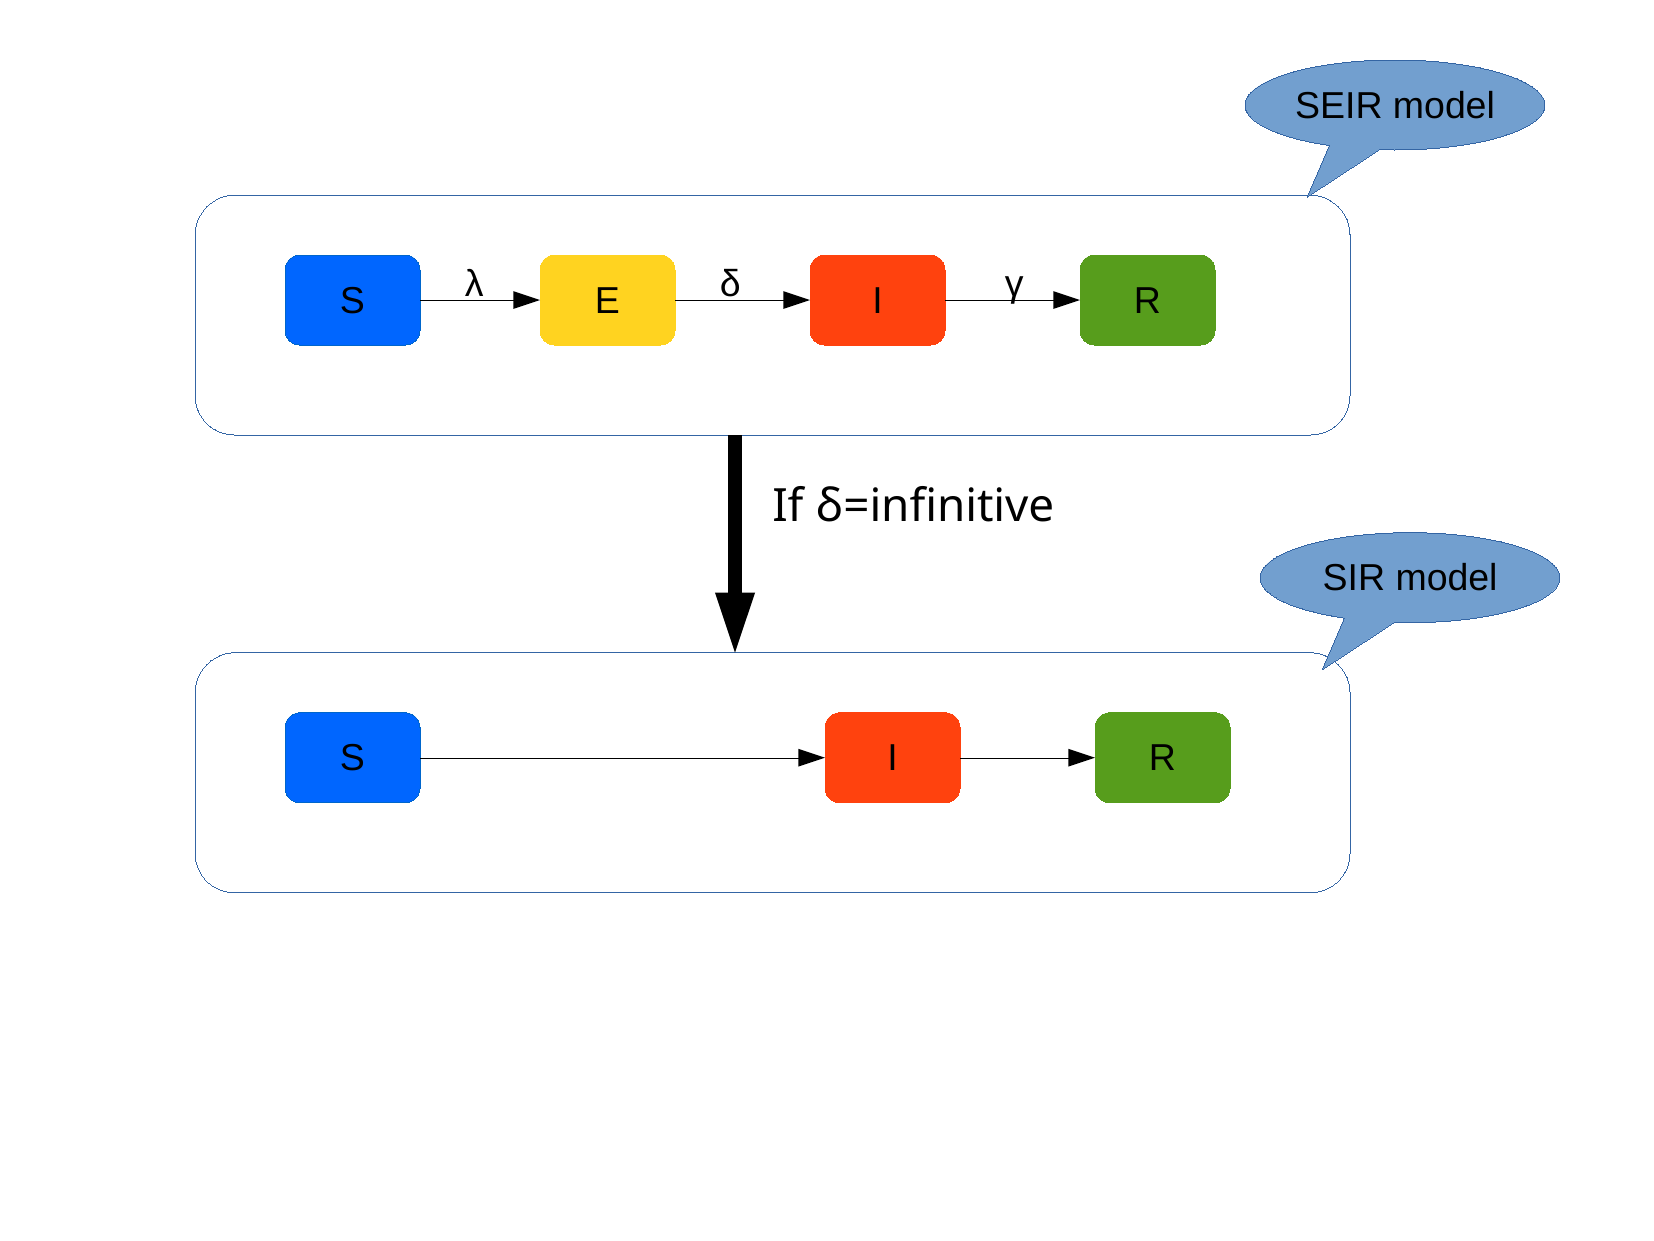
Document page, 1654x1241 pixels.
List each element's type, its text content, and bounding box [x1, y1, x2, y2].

text_box SIR model [1260, 532, 1560, 670]
text_box I [825, 712, 961, 803]
text_box γ [990, 255, 1039, 312]
text_box δ [705, 255, 756, 312]
text_box S [285, 255, 421, 346]
text_box R [1080, 255, 1216, 346]
text_box λ [450, 255, 499, 312]
text_box SEIR model [1245, 60, 1545, 198]
text_box If δ=infinitive [757, 465, 1071, 703]
text_box R [1095, 712, 1231, 803]
text_box S [285, 712, 421, 803]
text_box I [810, 255, 946, 346]
text_box E [540, 255, 676, 346]
